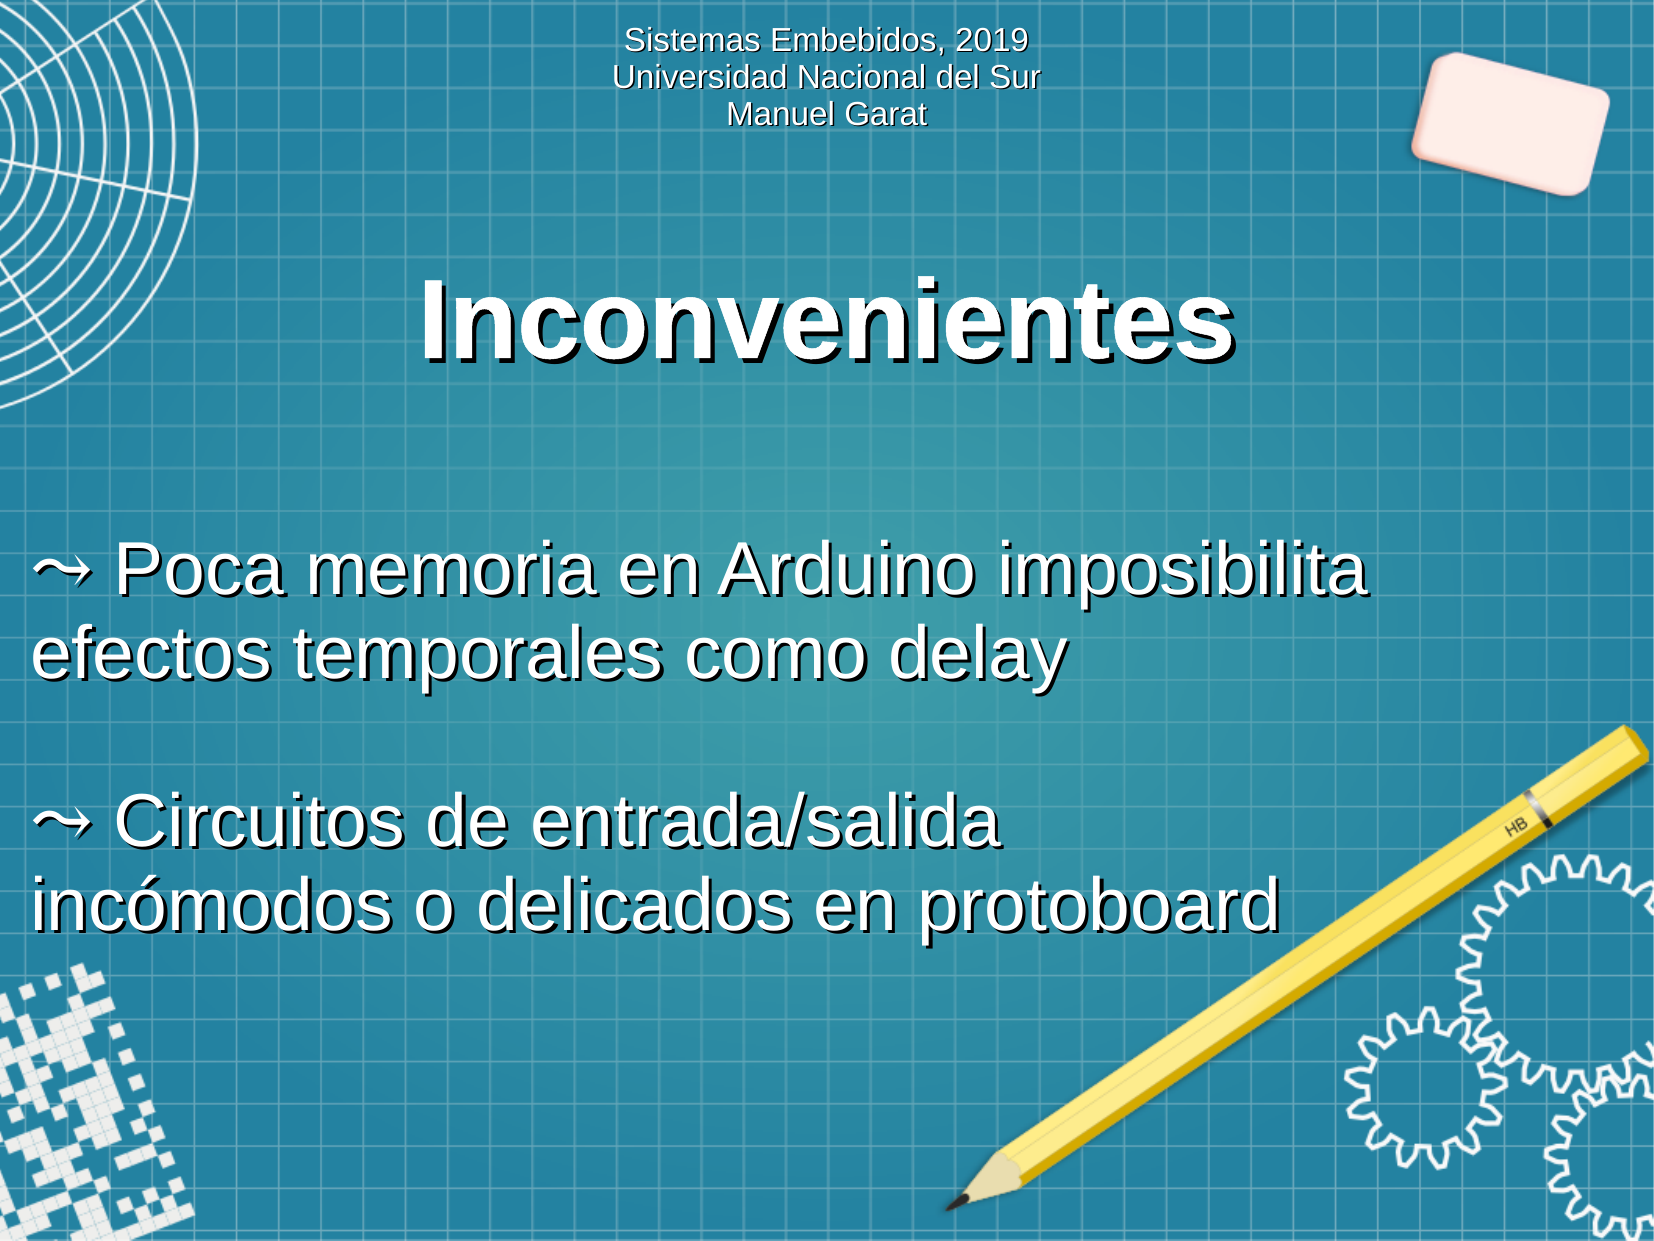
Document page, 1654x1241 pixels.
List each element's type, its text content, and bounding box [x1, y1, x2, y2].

picture [0, 0, 1654, 1241]
title Inconvenientes [82, 177, 1571, 461]
title ⤳ Poca memoria en Arduino imposibilita efectos temporales como delay ⤳ Circuitos de entrada/salida incómodos o delicados en protoboard [30, 405, 1381, 1069]
text_box Sistemas Embebidos, 2019 Universidad Nacional del Sur Manuel Garat [600, 15, 1053, 139]
